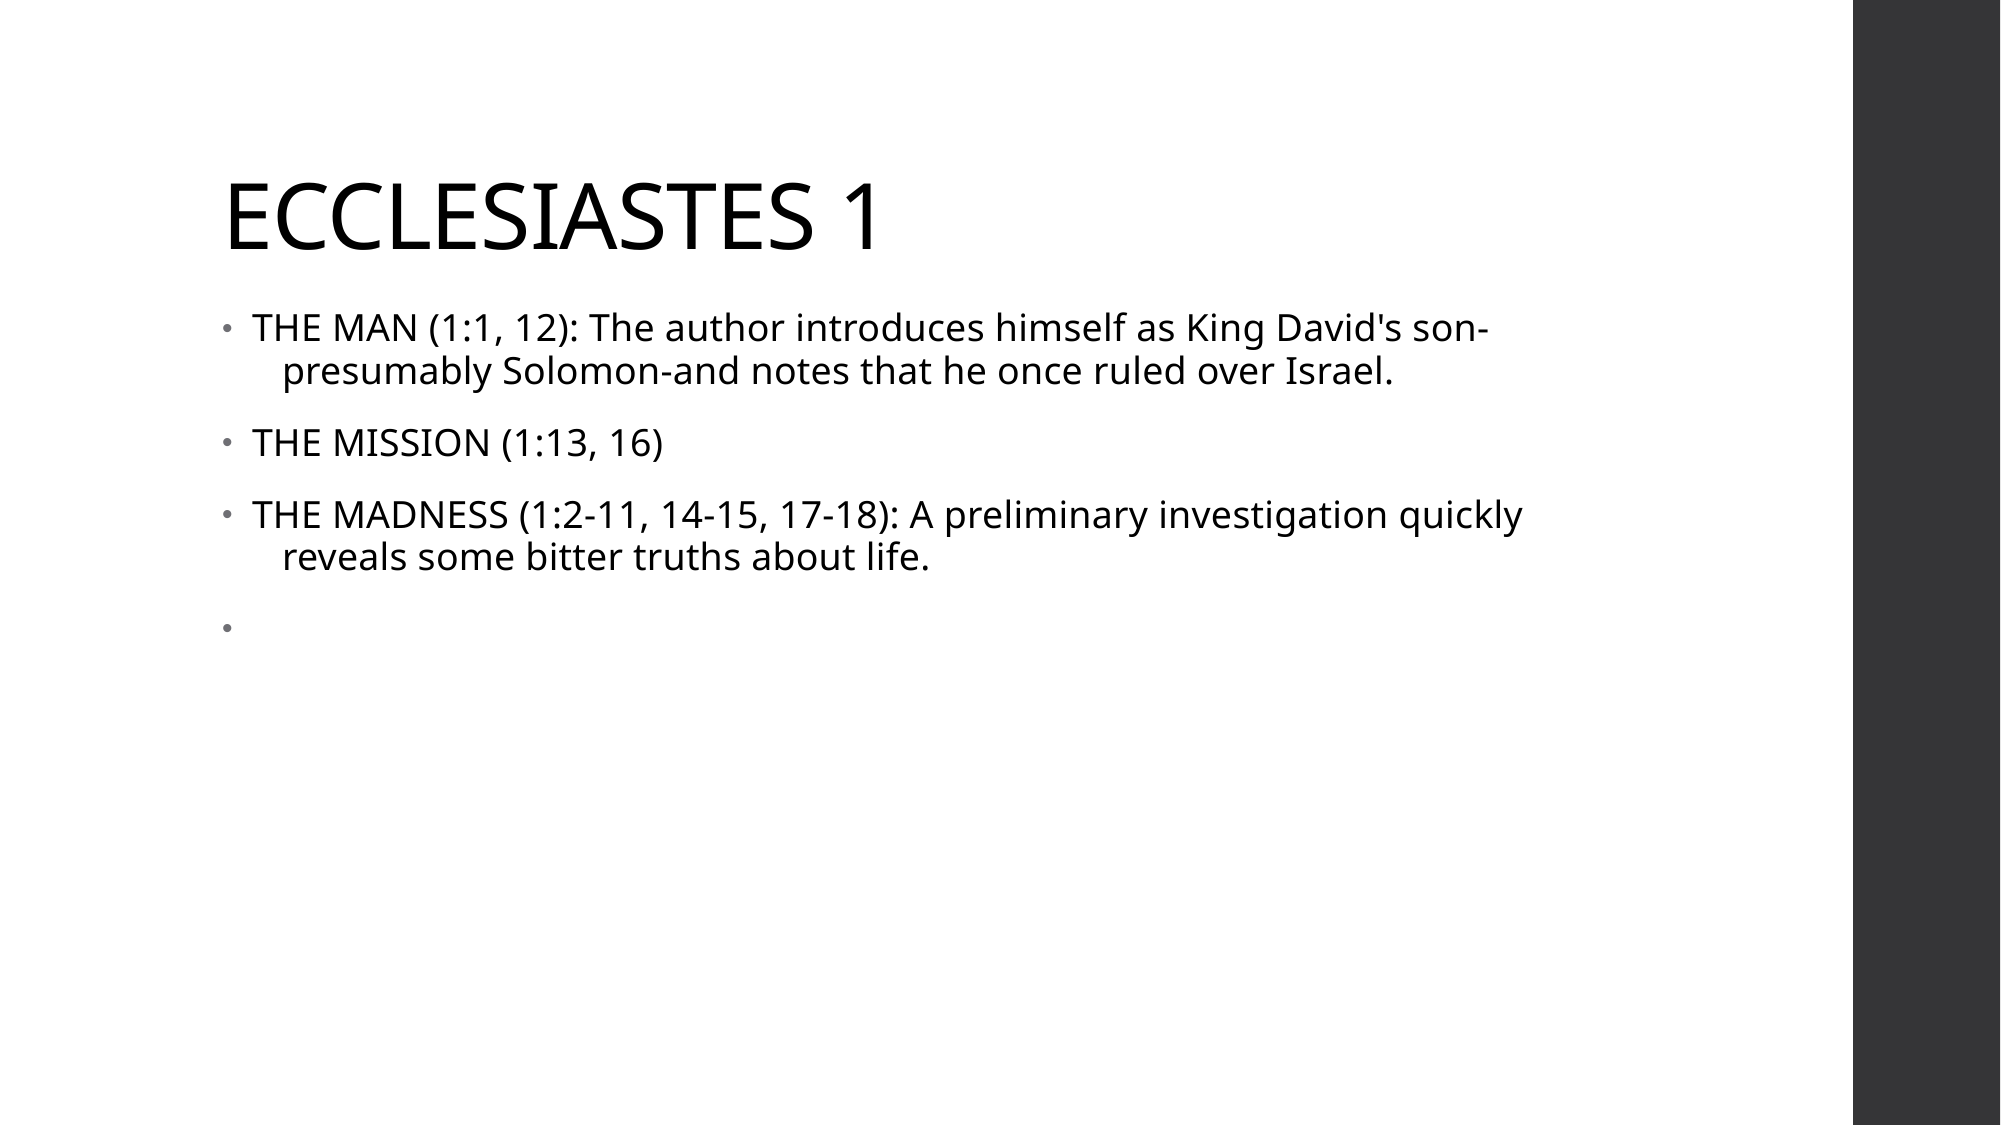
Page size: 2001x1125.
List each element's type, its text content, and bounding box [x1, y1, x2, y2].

list THE MAN (1:1, 12): The author introduces himself as King David's son-presumably Solomon-and notes that he once ruled over Israel. THE MISSION (1:13, 16) THE MADNESS (1:2-11, 14-15, 17-18): A preliminary investigation quickly reveals some bitter truths about life. [206, 299, 1617, 1014]
title ECCLESIASTES 1 [206, 60, 1797, 278]
